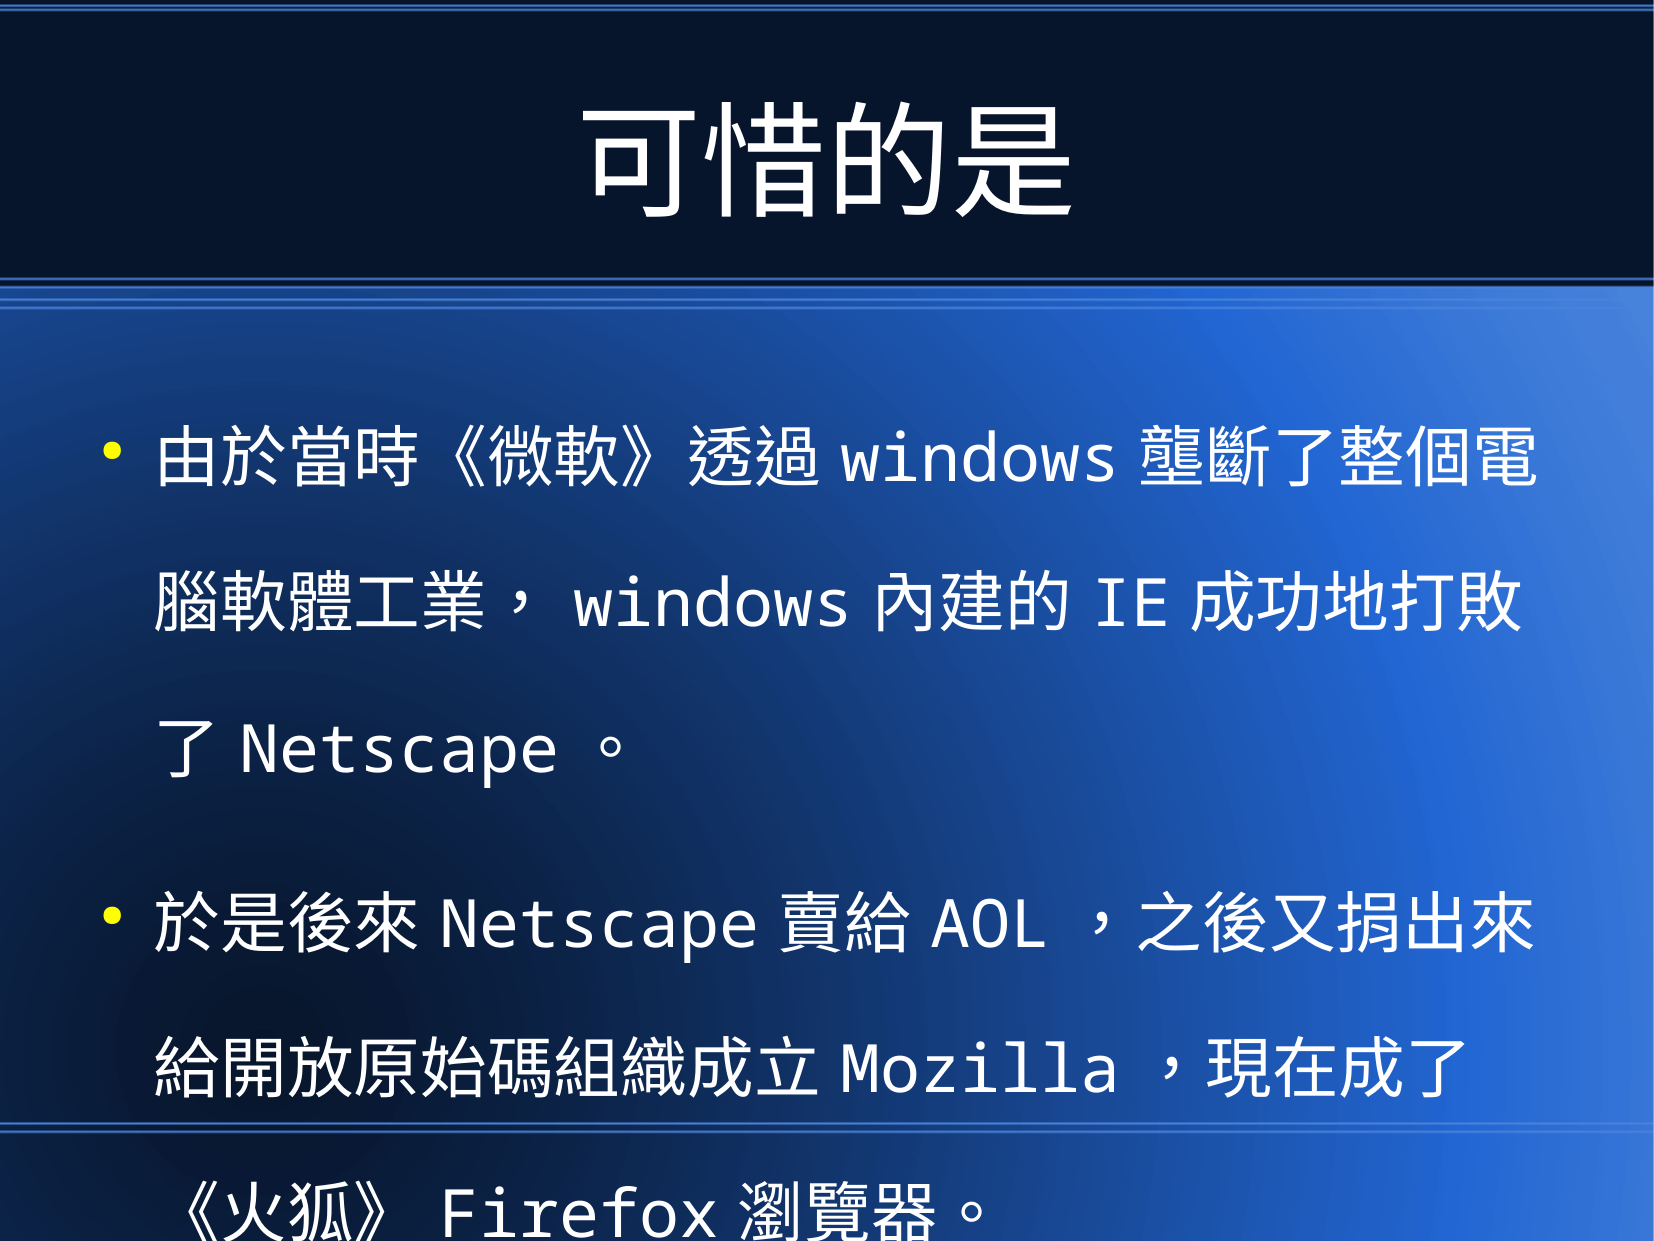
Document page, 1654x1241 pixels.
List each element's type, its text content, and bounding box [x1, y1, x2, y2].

list 由於當時《微軟》透過windows壟斷了整個電腦軟體工業，windows內建的IE成功地打敗了Netscape。 於是後來Netscape賣給AOL，之後又捐出來給開放原始碼組織成立Mozilla，現在成了《火狐》Firefox瀏覽器。 [82, 355, 1571, 1241]
picture [0, 0, 1654, 1241]
title 可惜的是 [82, 49, 1571, 257]
